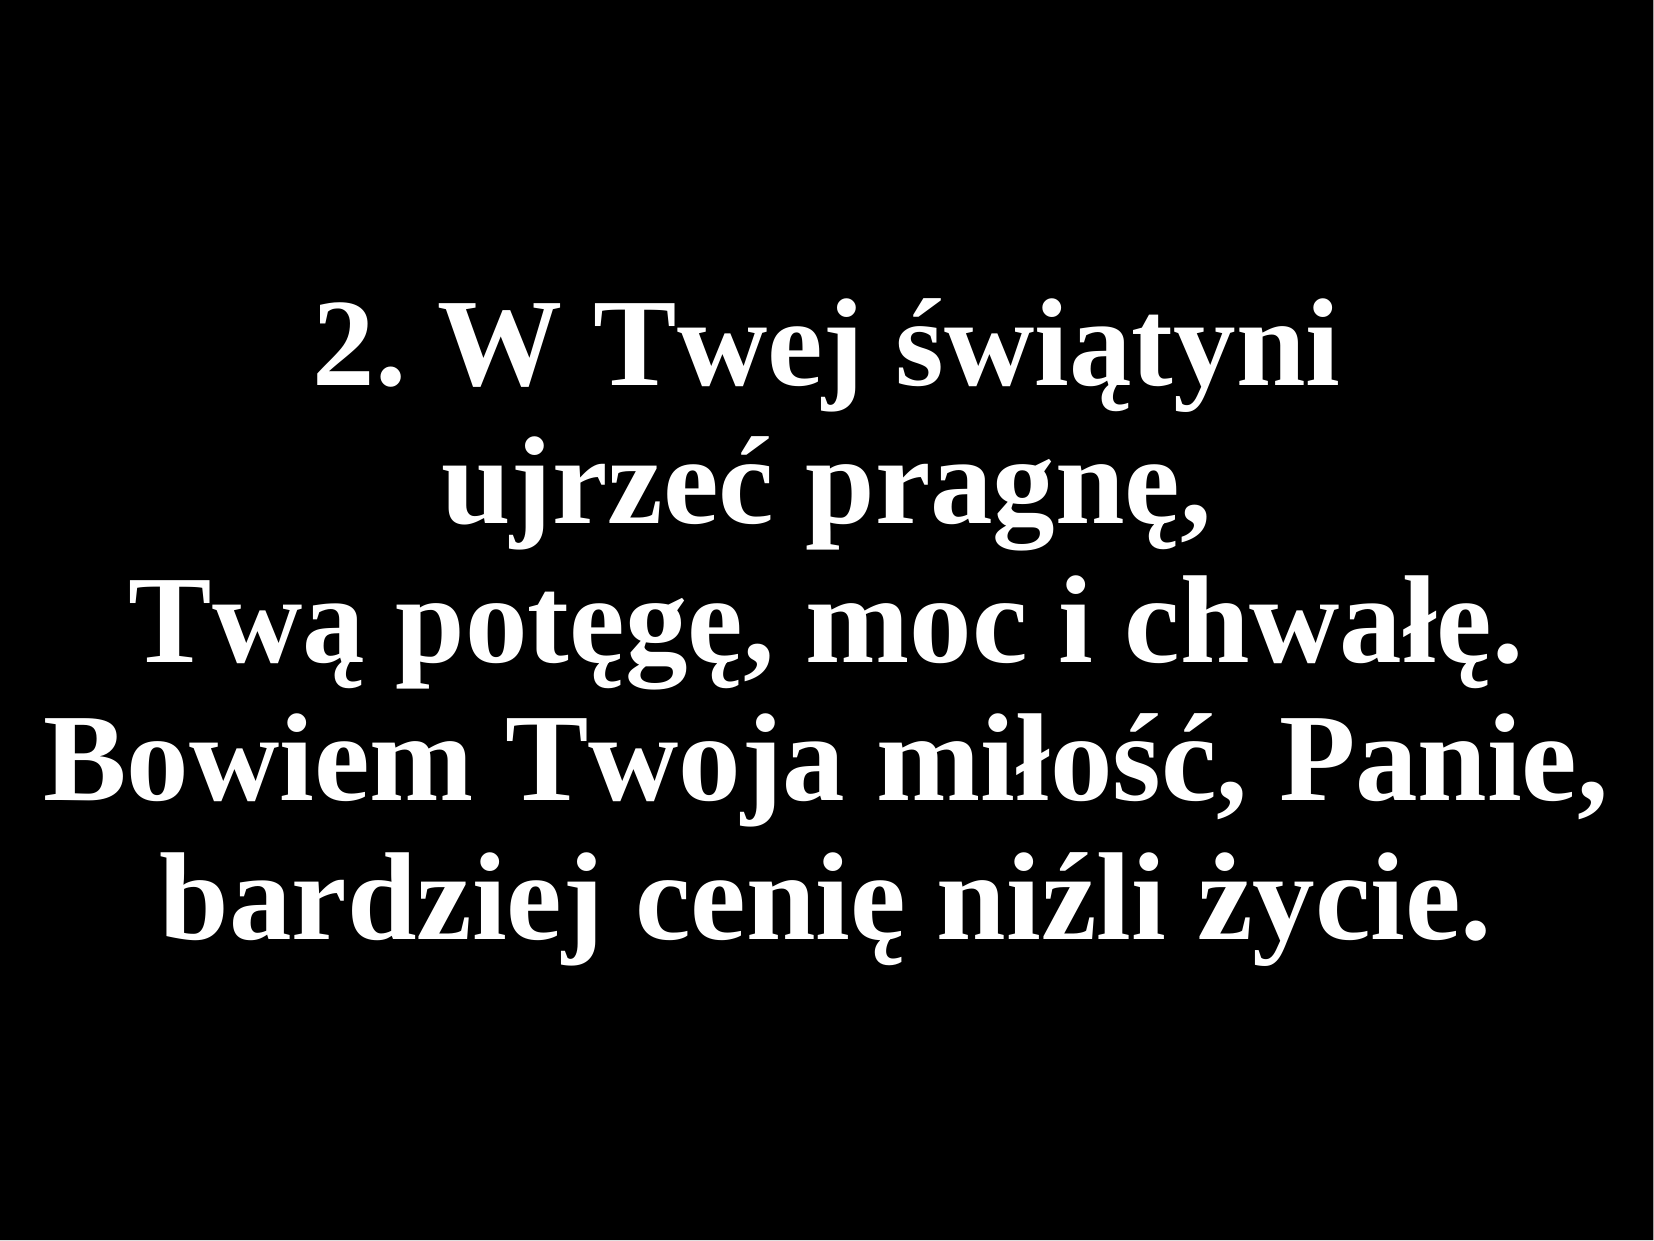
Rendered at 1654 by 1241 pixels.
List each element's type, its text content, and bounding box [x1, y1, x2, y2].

title 2. W Twej świątyni ujrzeć pragnę, Twą potęgę, moc i chwałę. Bowiem Twoja miłość, Panie, bardziej cenię niźli życie. [0, 0, 1654, 1241]
